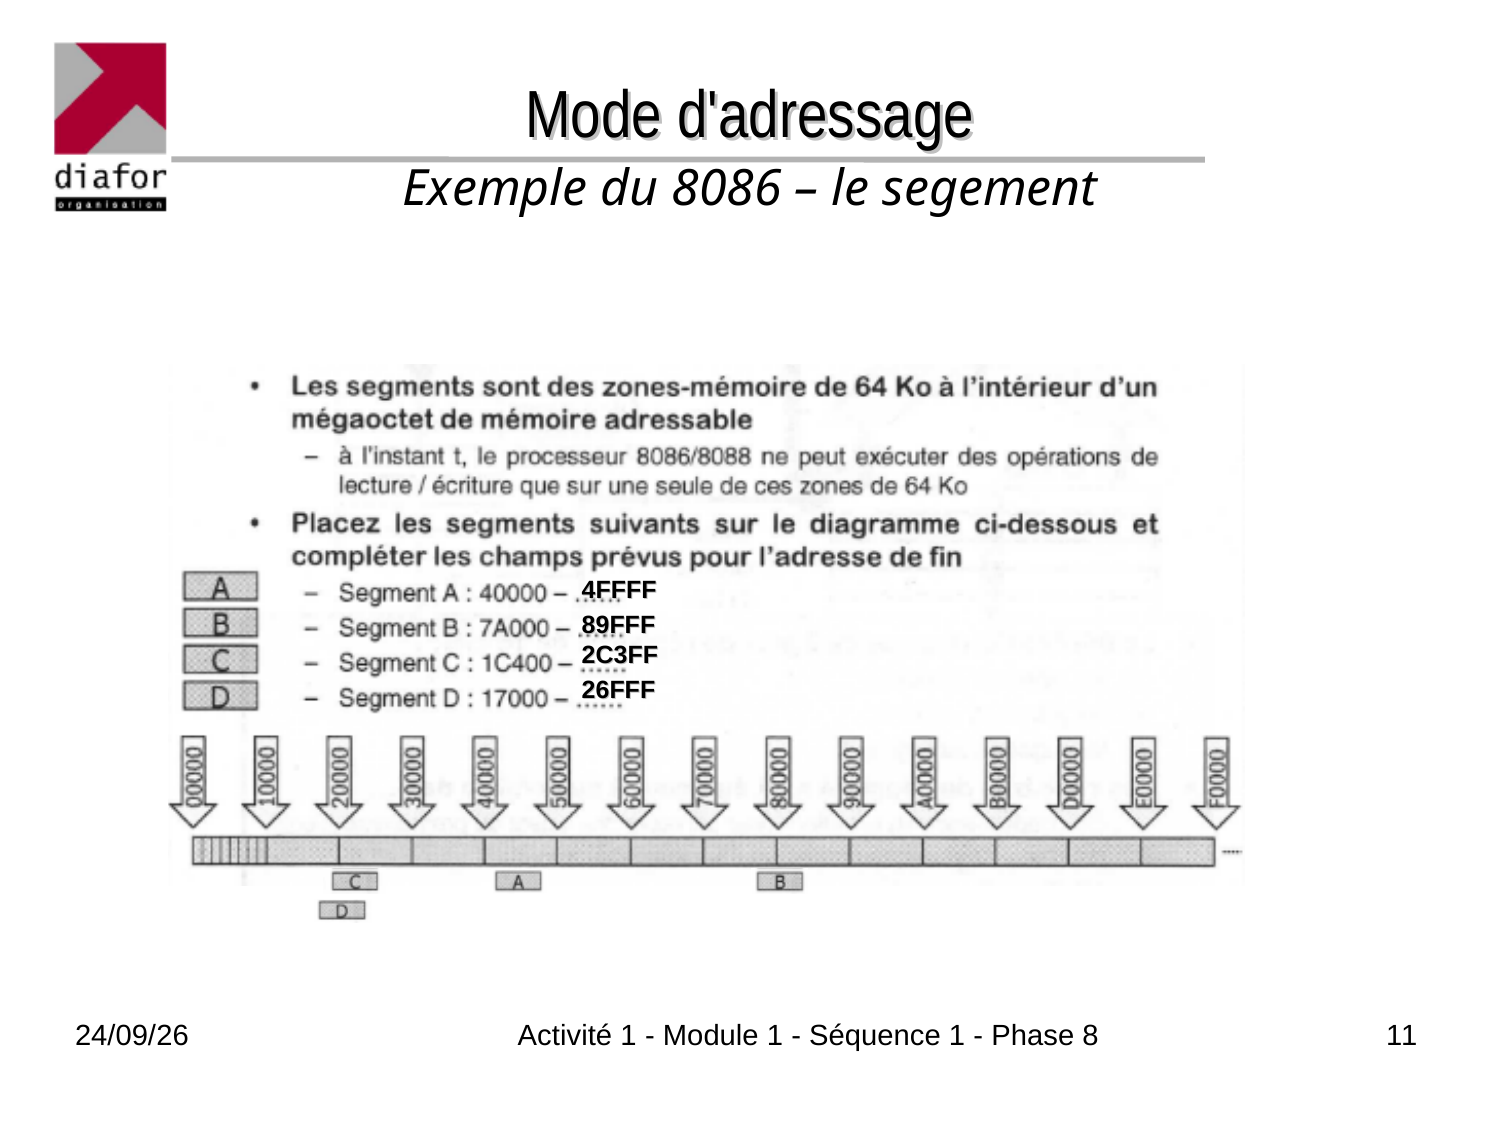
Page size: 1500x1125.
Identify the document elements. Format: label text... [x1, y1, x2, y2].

picture [313, 899, 372, 923]
text_box 26FFF [566, 673, 715, 711]
picture [53, 42, 168, 213]
text_box 4FFFF [566, 572, 715, 608]
text_box 2C3FF [566, 637, 715, 673]
title Mode d'adressage Exemple du 8086 – le segement [75, 45, 1426, 250]
picture [168, 364, 1245, 895]
text_box 89FFF [566, 608, 715, 637]
